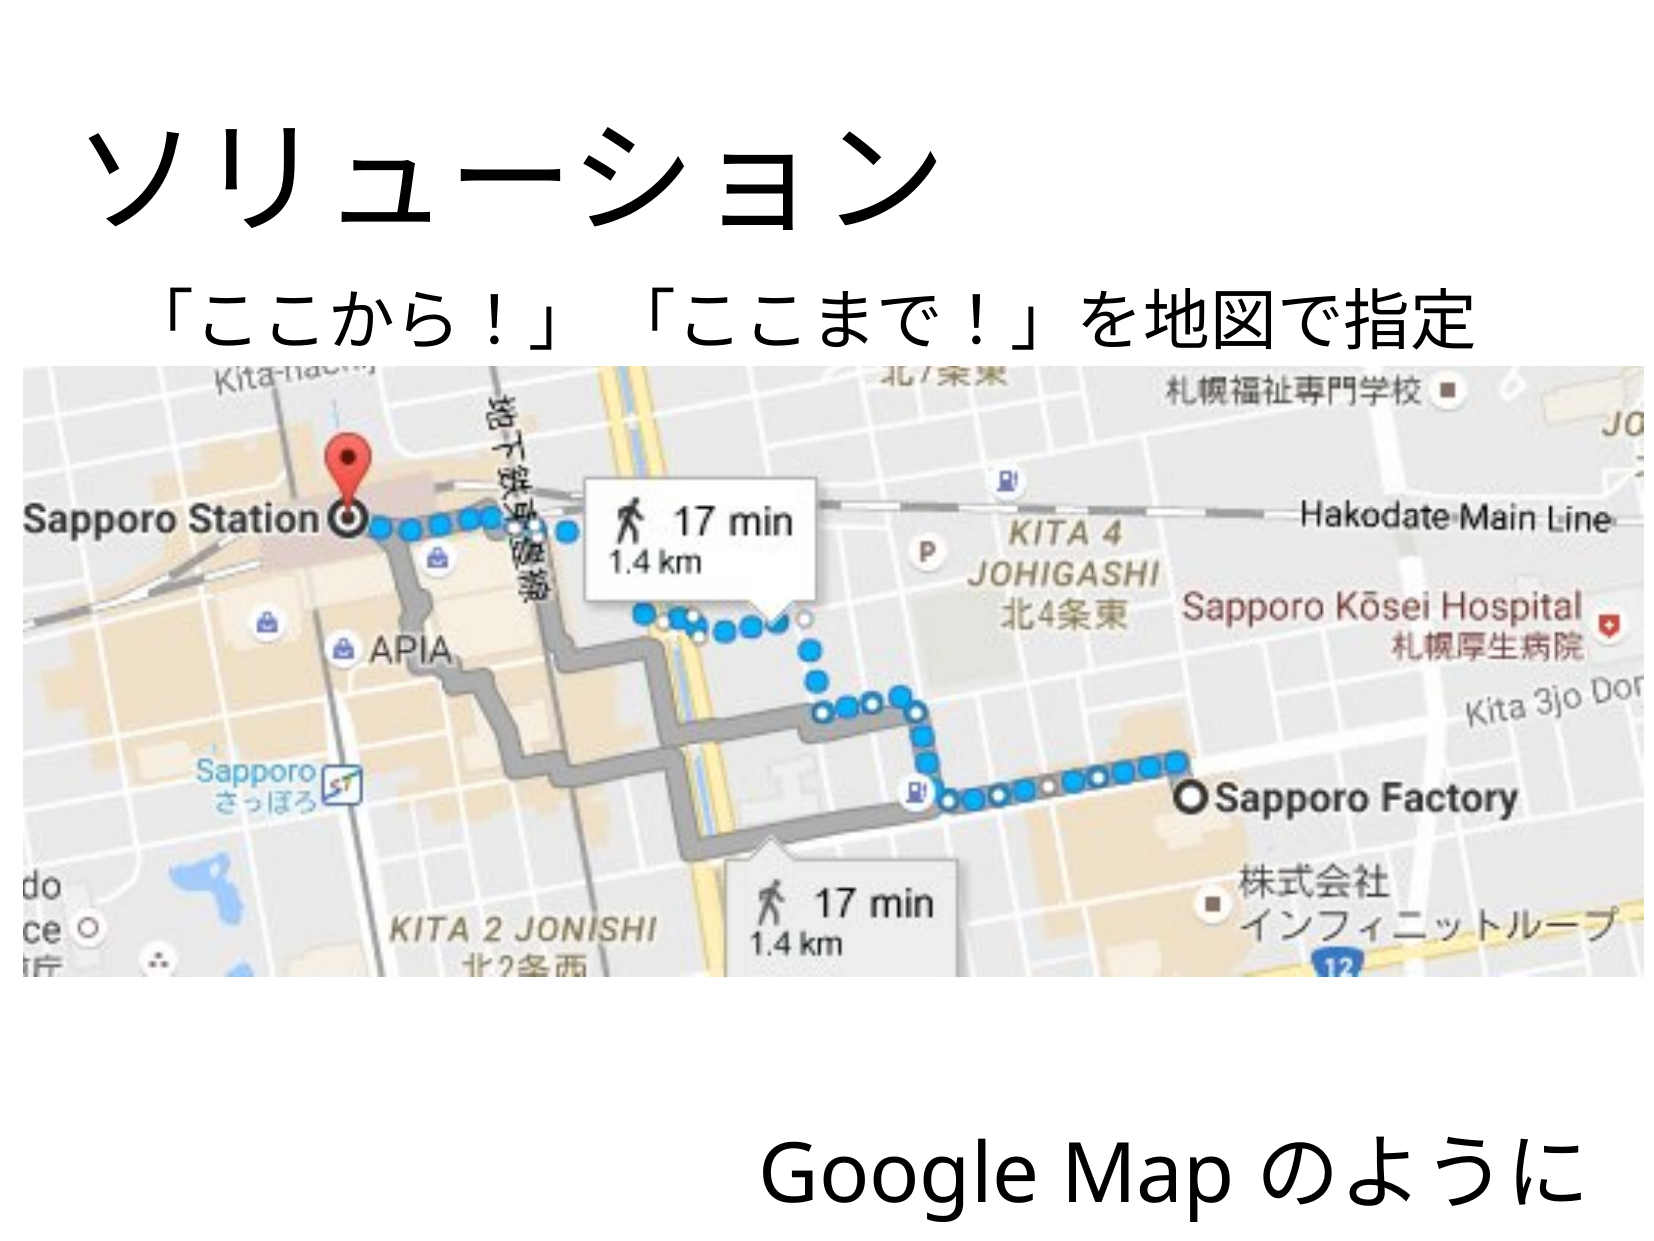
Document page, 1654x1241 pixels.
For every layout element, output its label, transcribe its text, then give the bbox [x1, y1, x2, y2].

picture [23, 366, 1644, 977]
text_box 「ここから！」 「ここまで！」を地図で指定 [113, 259, 1501, 456]
text_box ソリューション [59, 70, 960, 211]
text_box Google Map のように [744, 1098, 1631, 1197]
